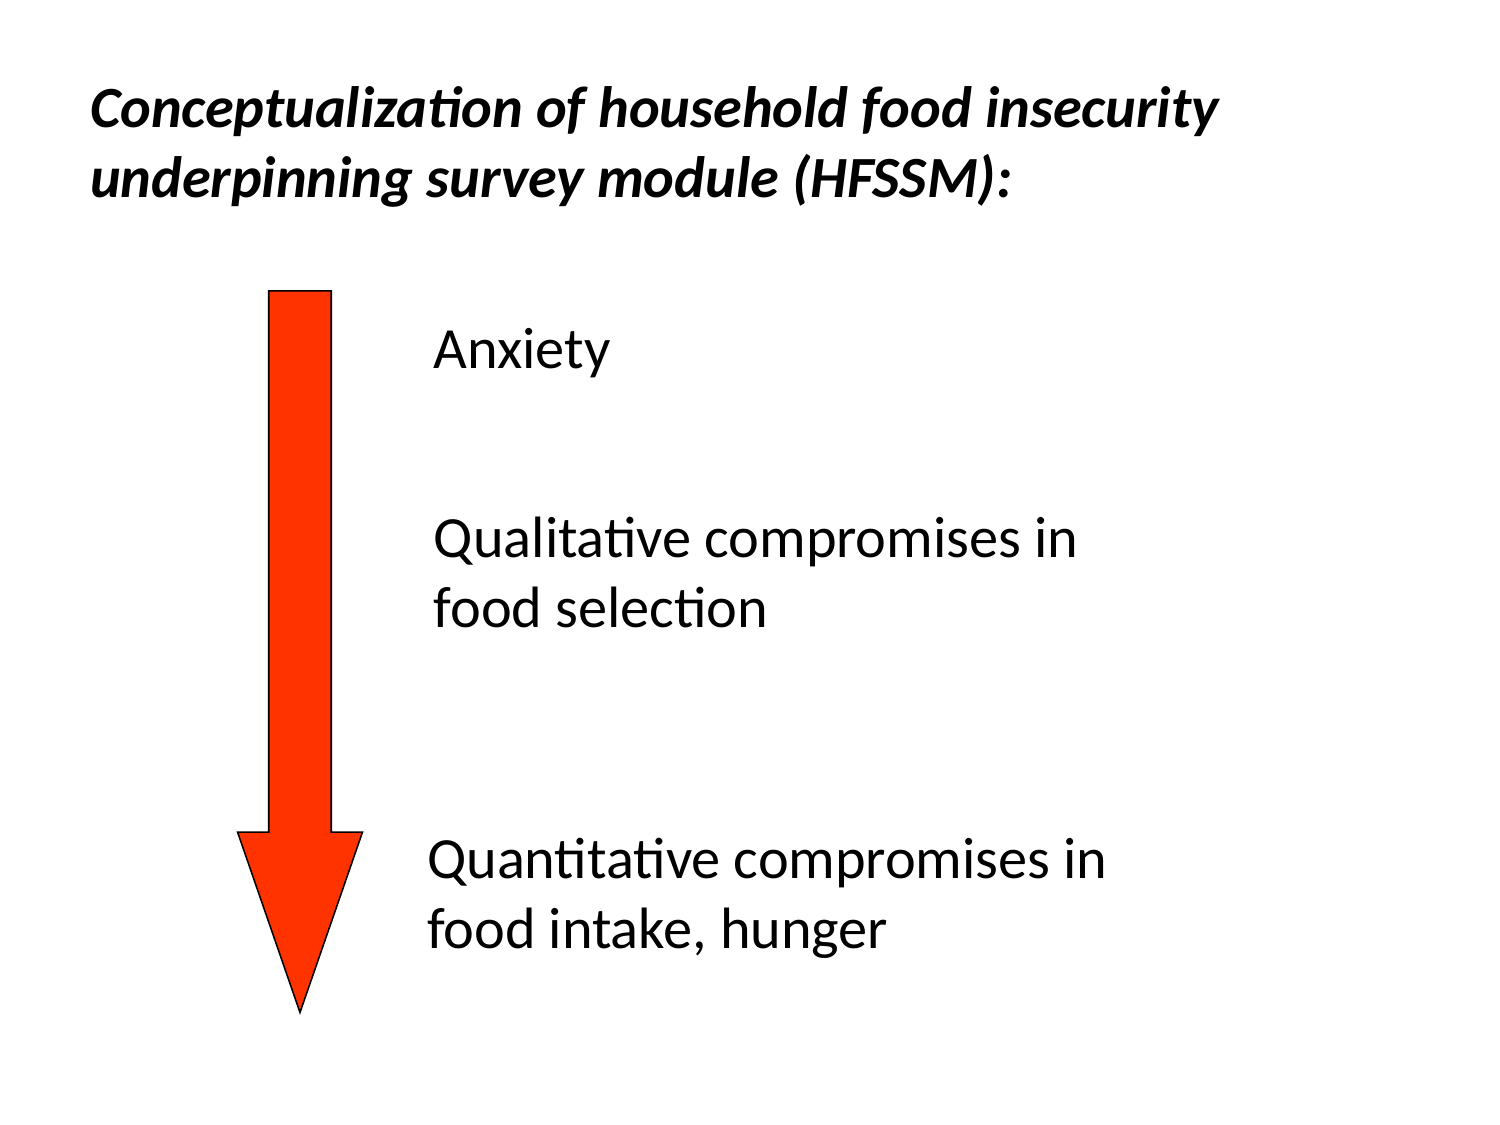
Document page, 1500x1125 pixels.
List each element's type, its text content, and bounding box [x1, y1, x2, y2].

title Conceptualization of household food insecurity underpinning survey module (HFSSM): [75, 45, 1425, 233]
text_box Qualitative compromises in food selection [419, 491, 1382, 647]
text_box Quantitative compromises in food intake, hunger [412, 812, 1375, 968]
text_box Anxiety [419, 302, 999, 388]
text_box [237, 290, 363, 1013]
